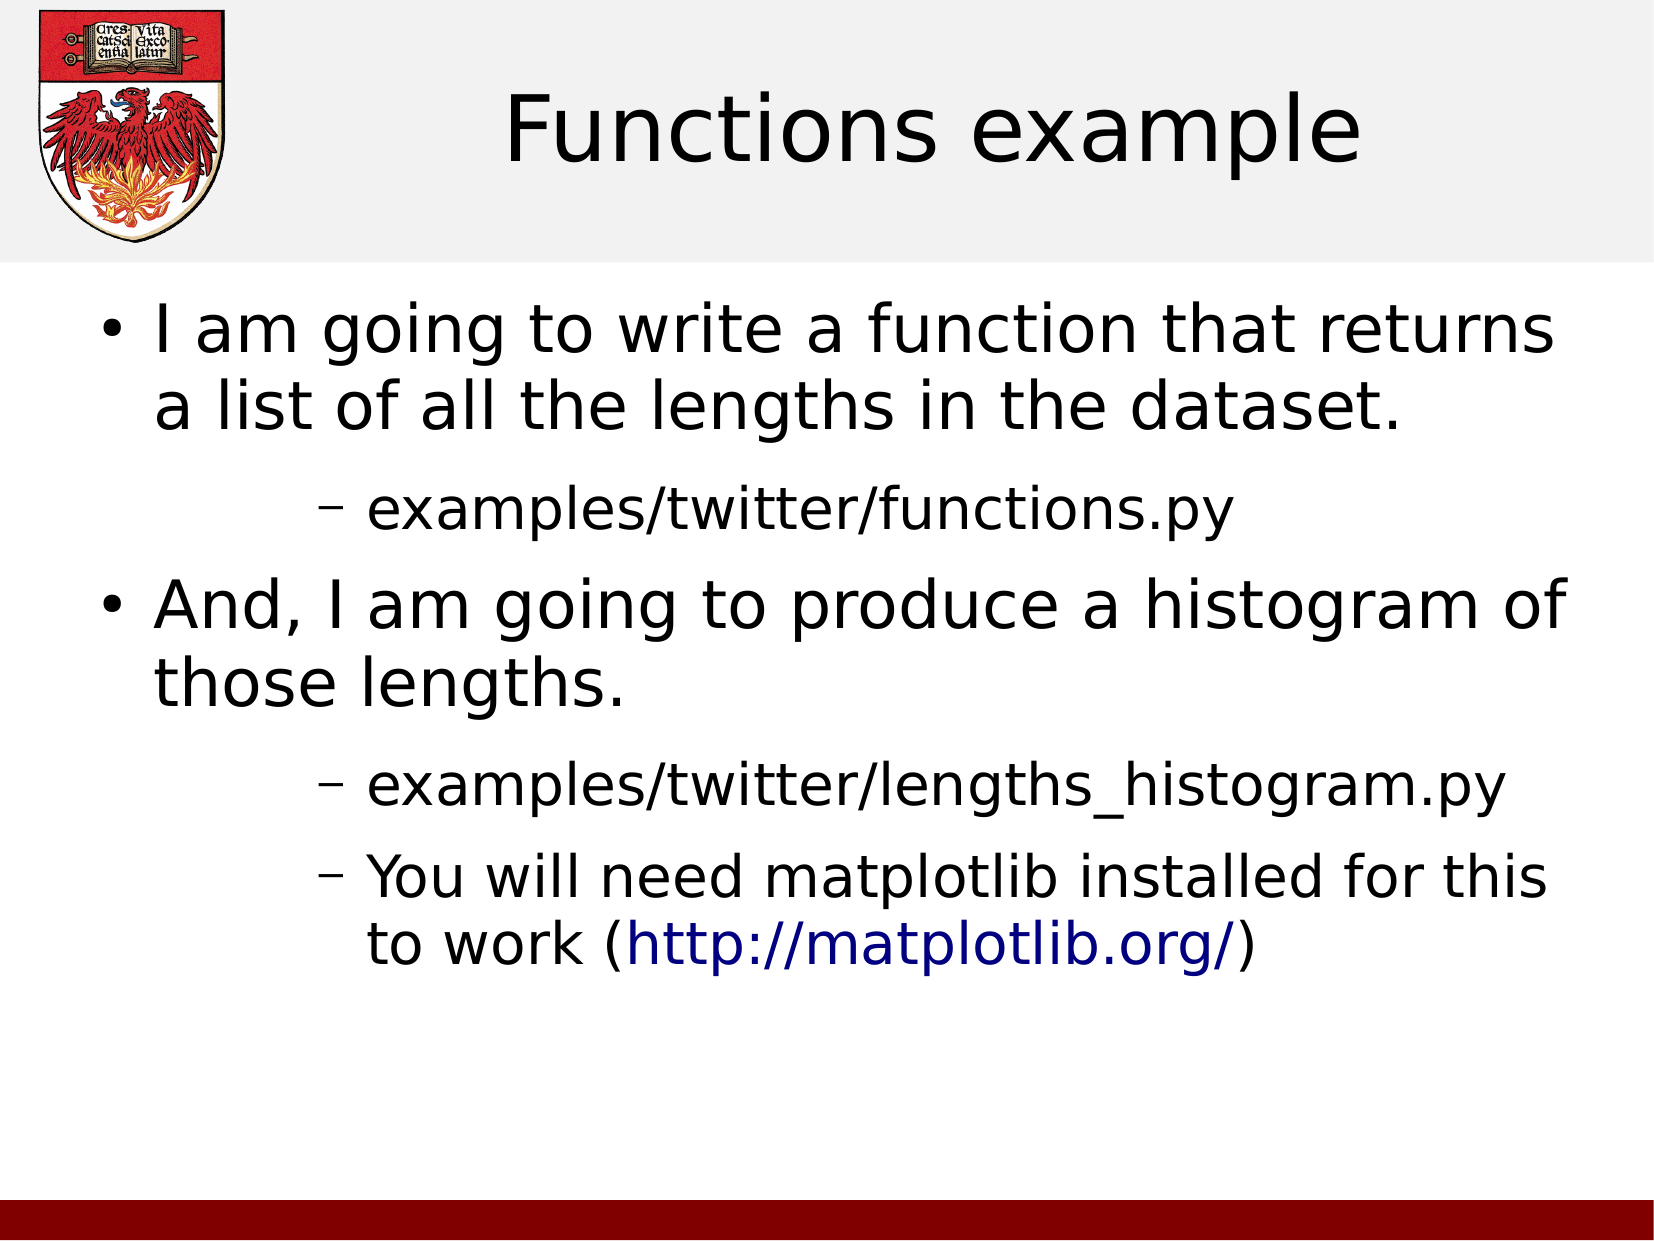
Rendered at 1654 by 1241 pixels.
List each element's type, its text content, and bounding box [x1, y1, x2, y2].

title Functions example [298, 25, 1570, 233]
list I am going to write a function that returns a list of all the lengths in the dataset. examples/twitter/functions.py And, I am going to produce a histogram of those lengths. examples/twitter/lengths_histogram.py You will need matplotlib installed for this to work (http://matplotlib.org/) [82, 290, 1571, 1010]
picture [37, 9, 226, 244]
